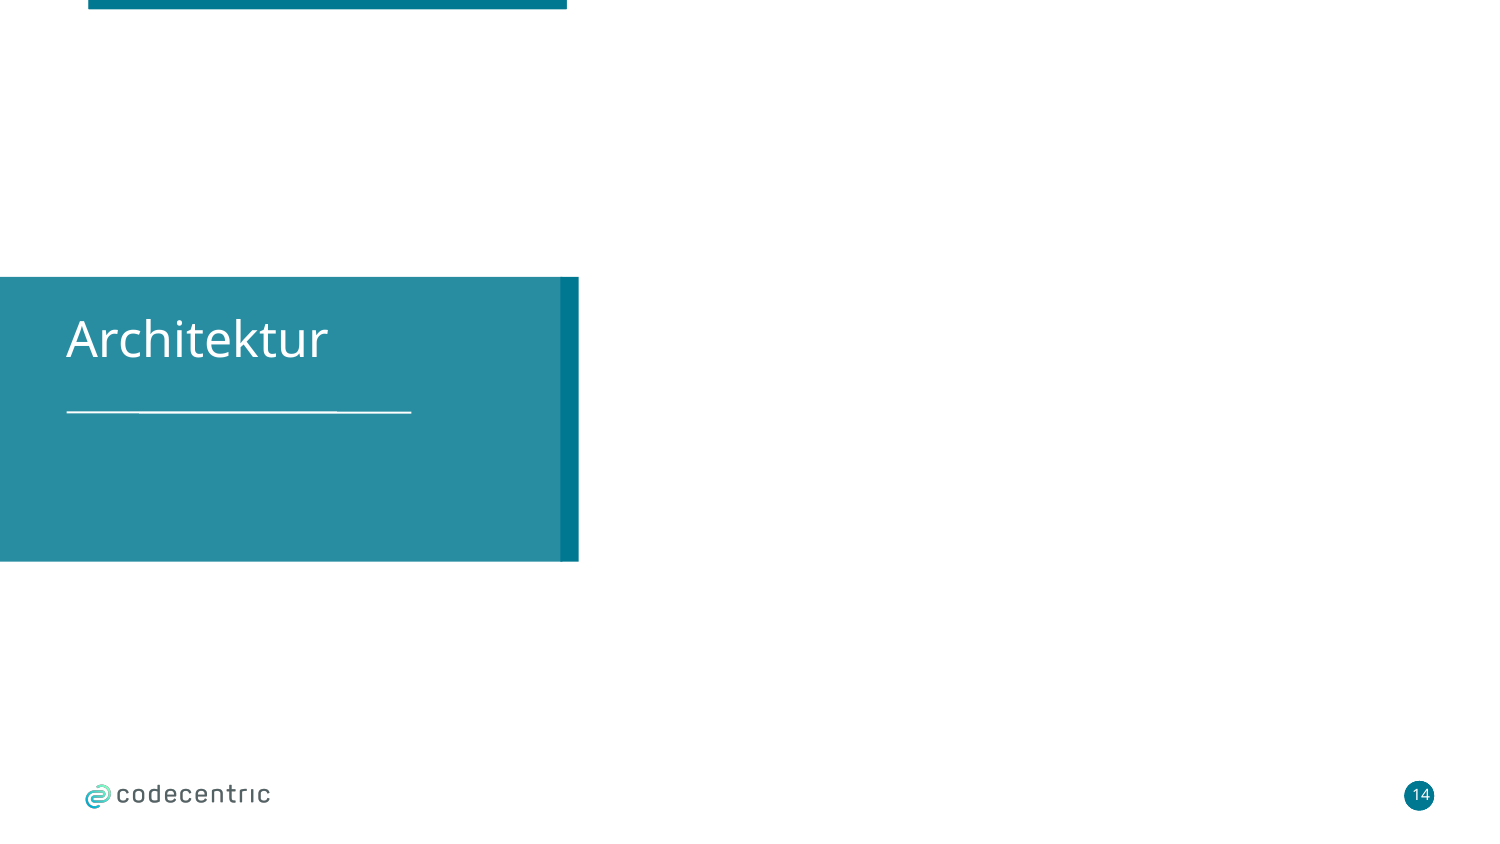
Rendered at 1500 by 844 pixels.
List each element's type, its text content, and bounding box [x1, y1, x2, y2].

text_box [0, 276, 579, 562]
text_box <number> [1393, 783, 1450, 808]
text_box [88, 0, 567, 10]
text_box Architektur [66, 319, 545, 404]
picture [65, 763, 289, 828]
